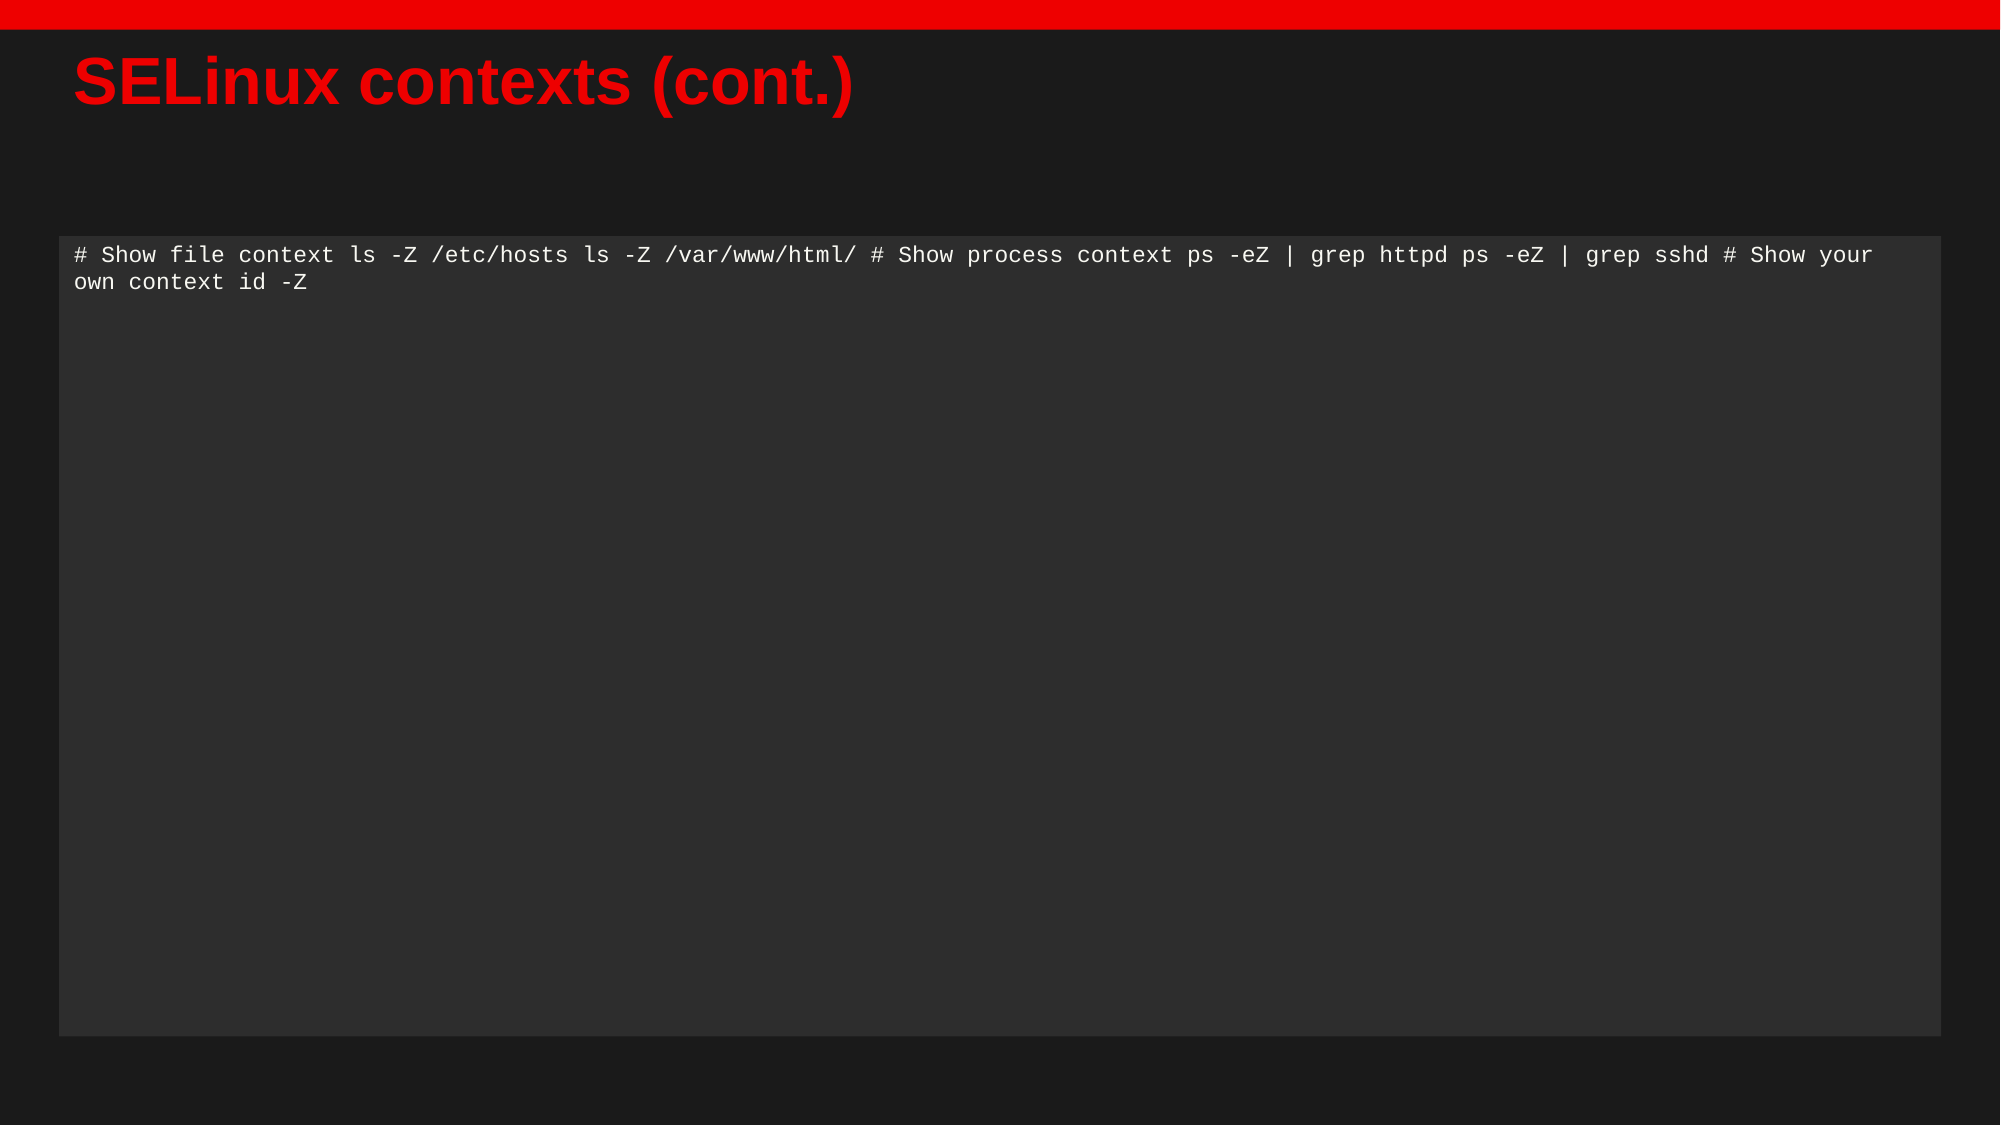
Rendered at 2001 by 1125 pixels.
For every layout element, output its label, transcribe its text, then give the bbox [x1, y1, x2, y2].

text_box # Show file context ls -Z /etc/hosts ls -Z /var/www/html/ # Show process context ps -eZ | grep httpd ps -eZ | grep sshd # Show your own context id -Z [59, 236, 1942, 1037]
text_box [0, 0, 2001, 30]
text_box SELinux contexts (cont.) [59, 36, 1942, 208]
